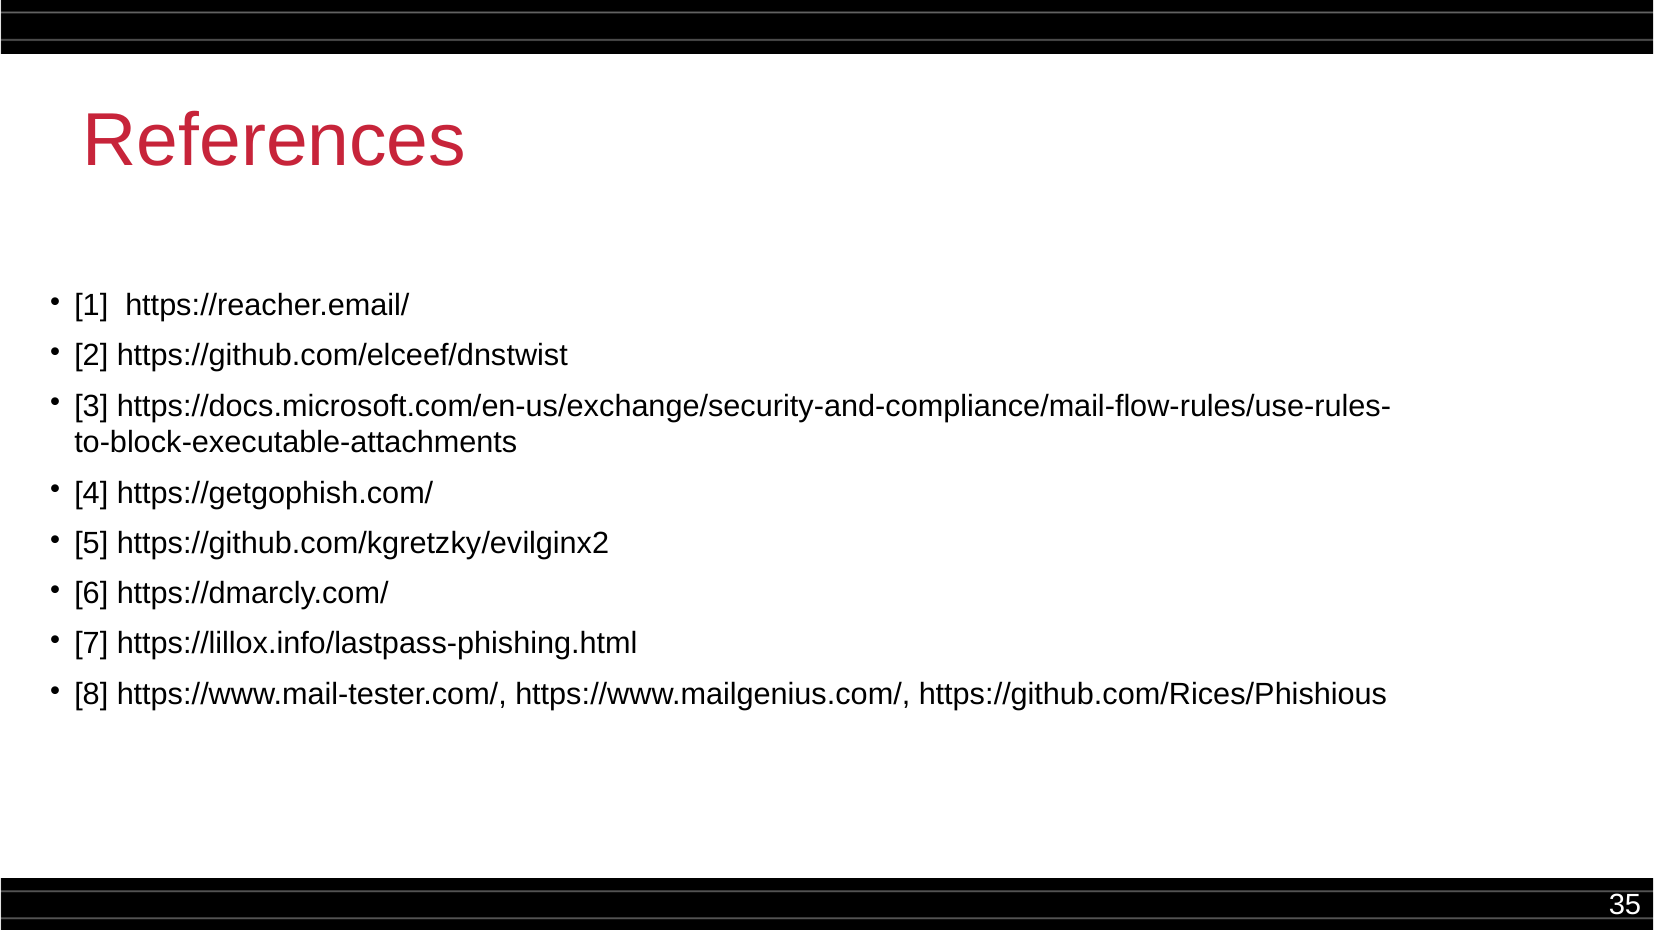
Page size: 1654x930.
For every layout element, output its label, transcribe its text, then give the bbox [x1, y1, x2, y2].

text_box [1] https://reacher.email/ [2] https://github.com/elceef/dnstwist [3] https://docs.microsoft.com/en-us/exchange/security-and-compliance/mail-flow-rules/use-rules-to-block-executable-attachments [4] https://getgophish.com/ [5] https://github.com/kgretzky/evilginx2 [6] https://dmarcly.com/ [7] https://lillox.info/lastpass-phishing.html [8] https://www.mail-tester.com/, https://www.mailgenius.com/, https://github.com/Rices/Phishious [41, 284, 1410, 720]
picture [0, 878, 1654, 930]
picture [0, 0, 1654, 54]
text_box References [82, 57, 1571, 213]
